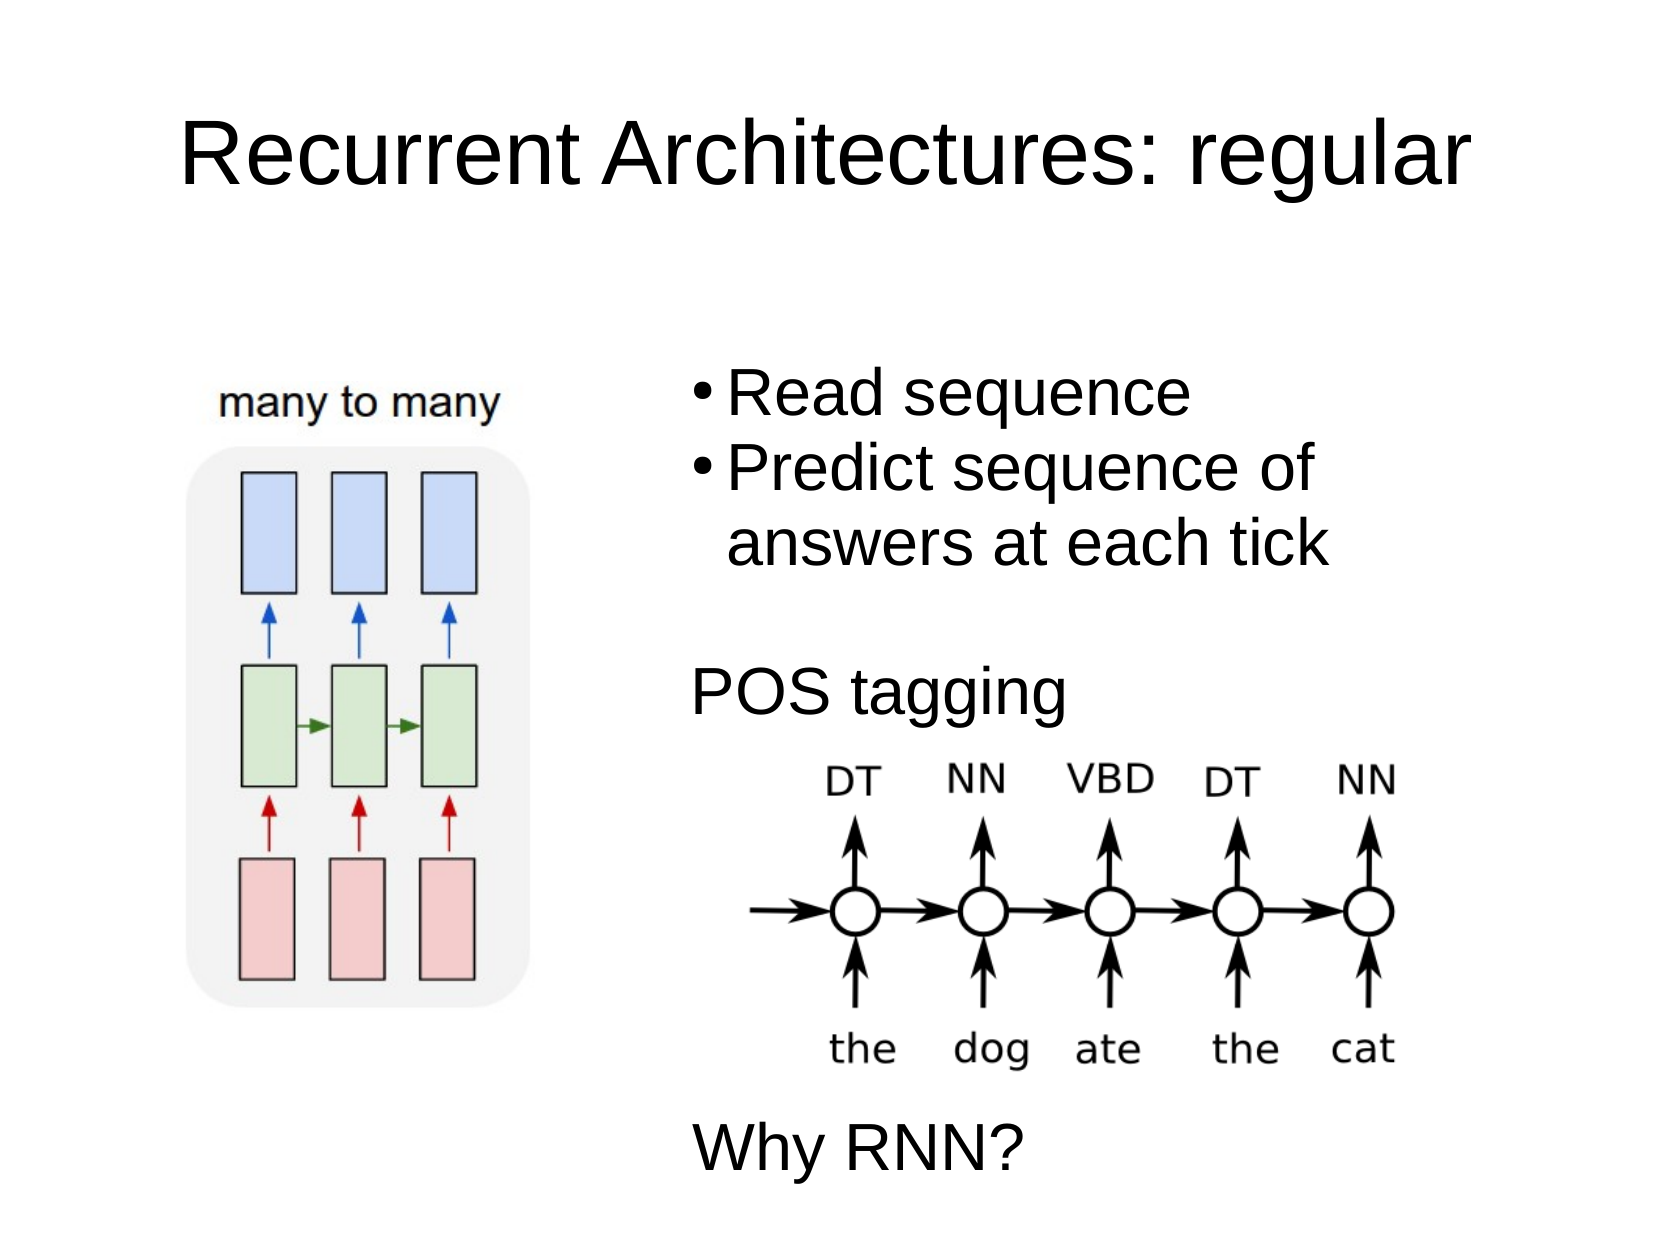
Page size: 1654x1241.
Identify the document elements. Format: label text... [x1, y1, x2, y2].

picture [180, 381, 549, 1026]
subtitle Read sequence Predict sequence of answers at each tick POS tagging [655, 280, 1554, 1029]
title Recurrent Architectures: regular [82, 49, 1571, 257]
text_box Why RNN? [657, 1110, 1060, 1186]
picture [723, 731, 1440, 1103]
